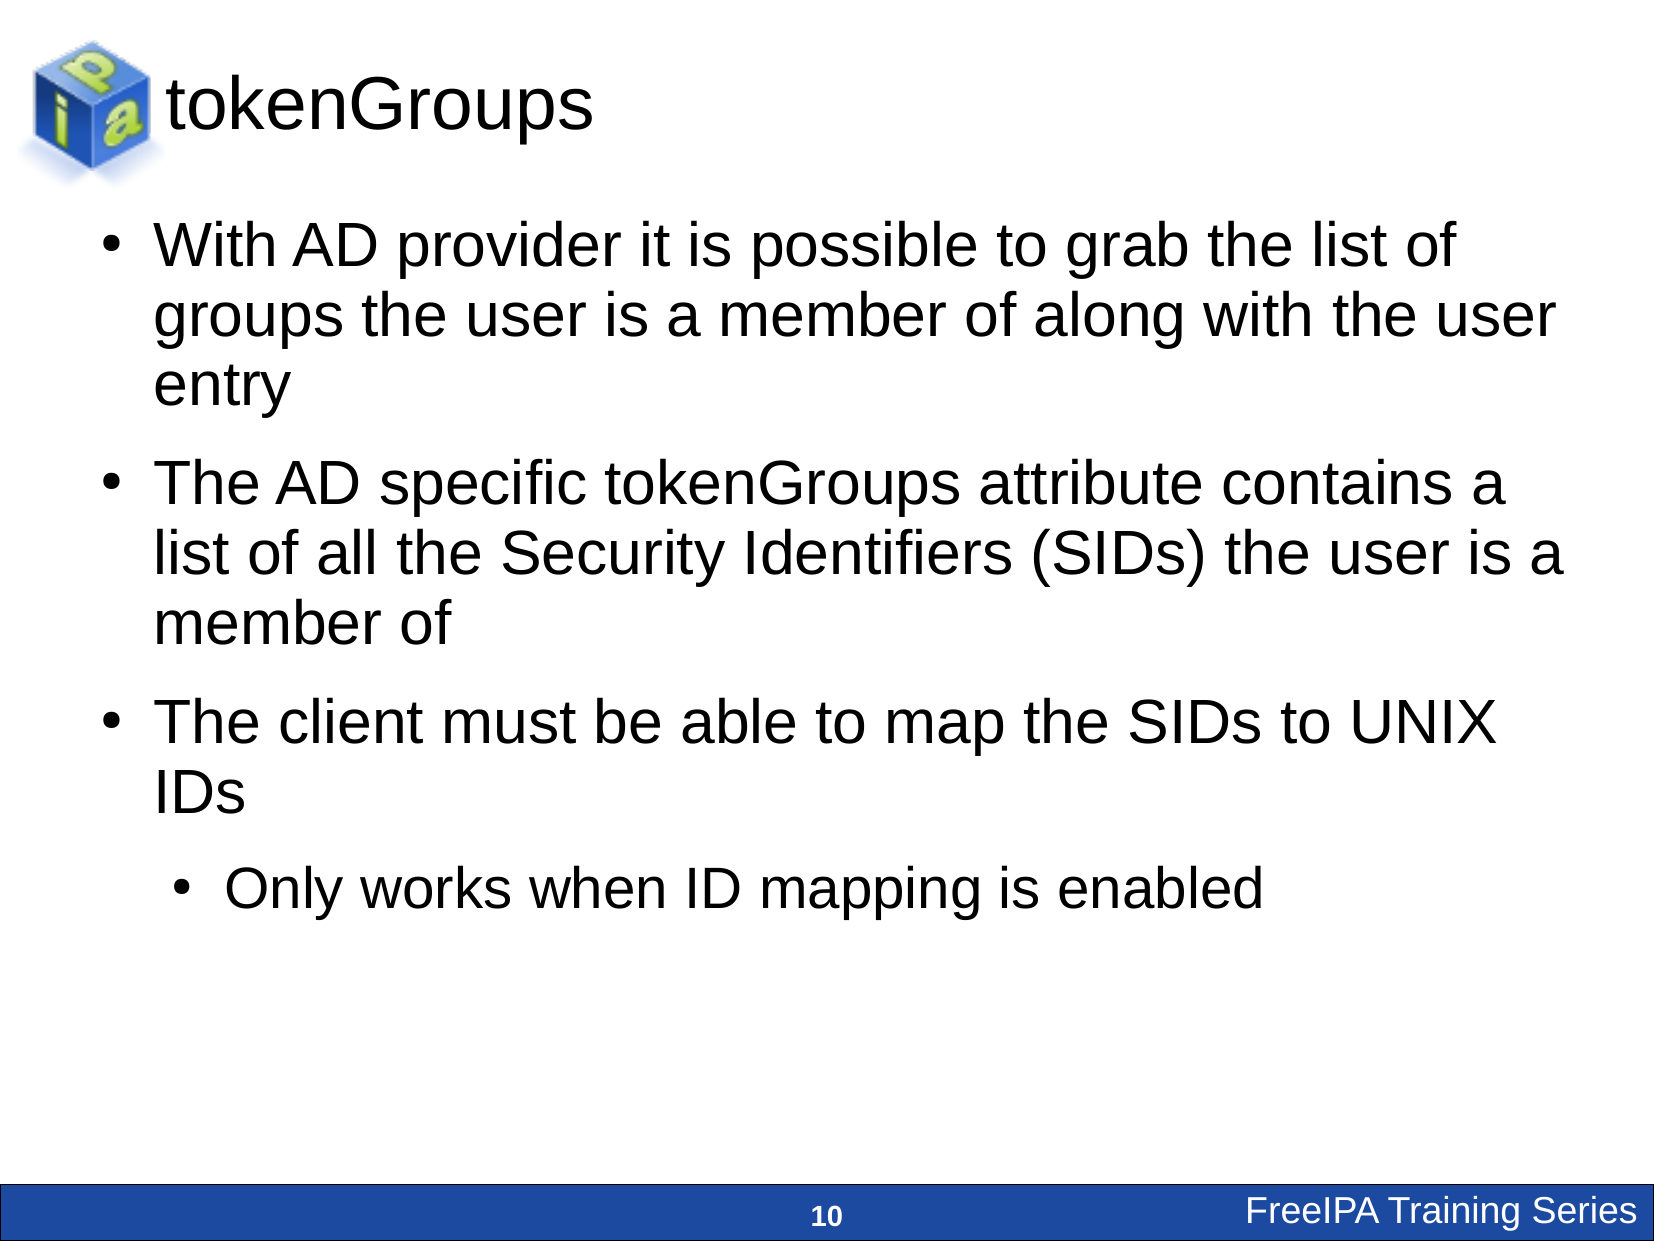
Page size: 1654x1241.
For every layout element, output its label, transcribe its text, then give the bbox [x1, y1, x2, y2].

title tokenGroups [165, 0, 1654, 208]
list With AD provider it is possible to grab the list of groups the user is a member of along with the user entry The AD specific tokenGroups attribute contains a list of all the Security Identifiers (SIDs) the user is a member of The client must be able to map the SIDs to UNIX IDs Only works when ID mapping is enabled [82, 209, 1571, 930]
picture [17, 34, 165, 193]
